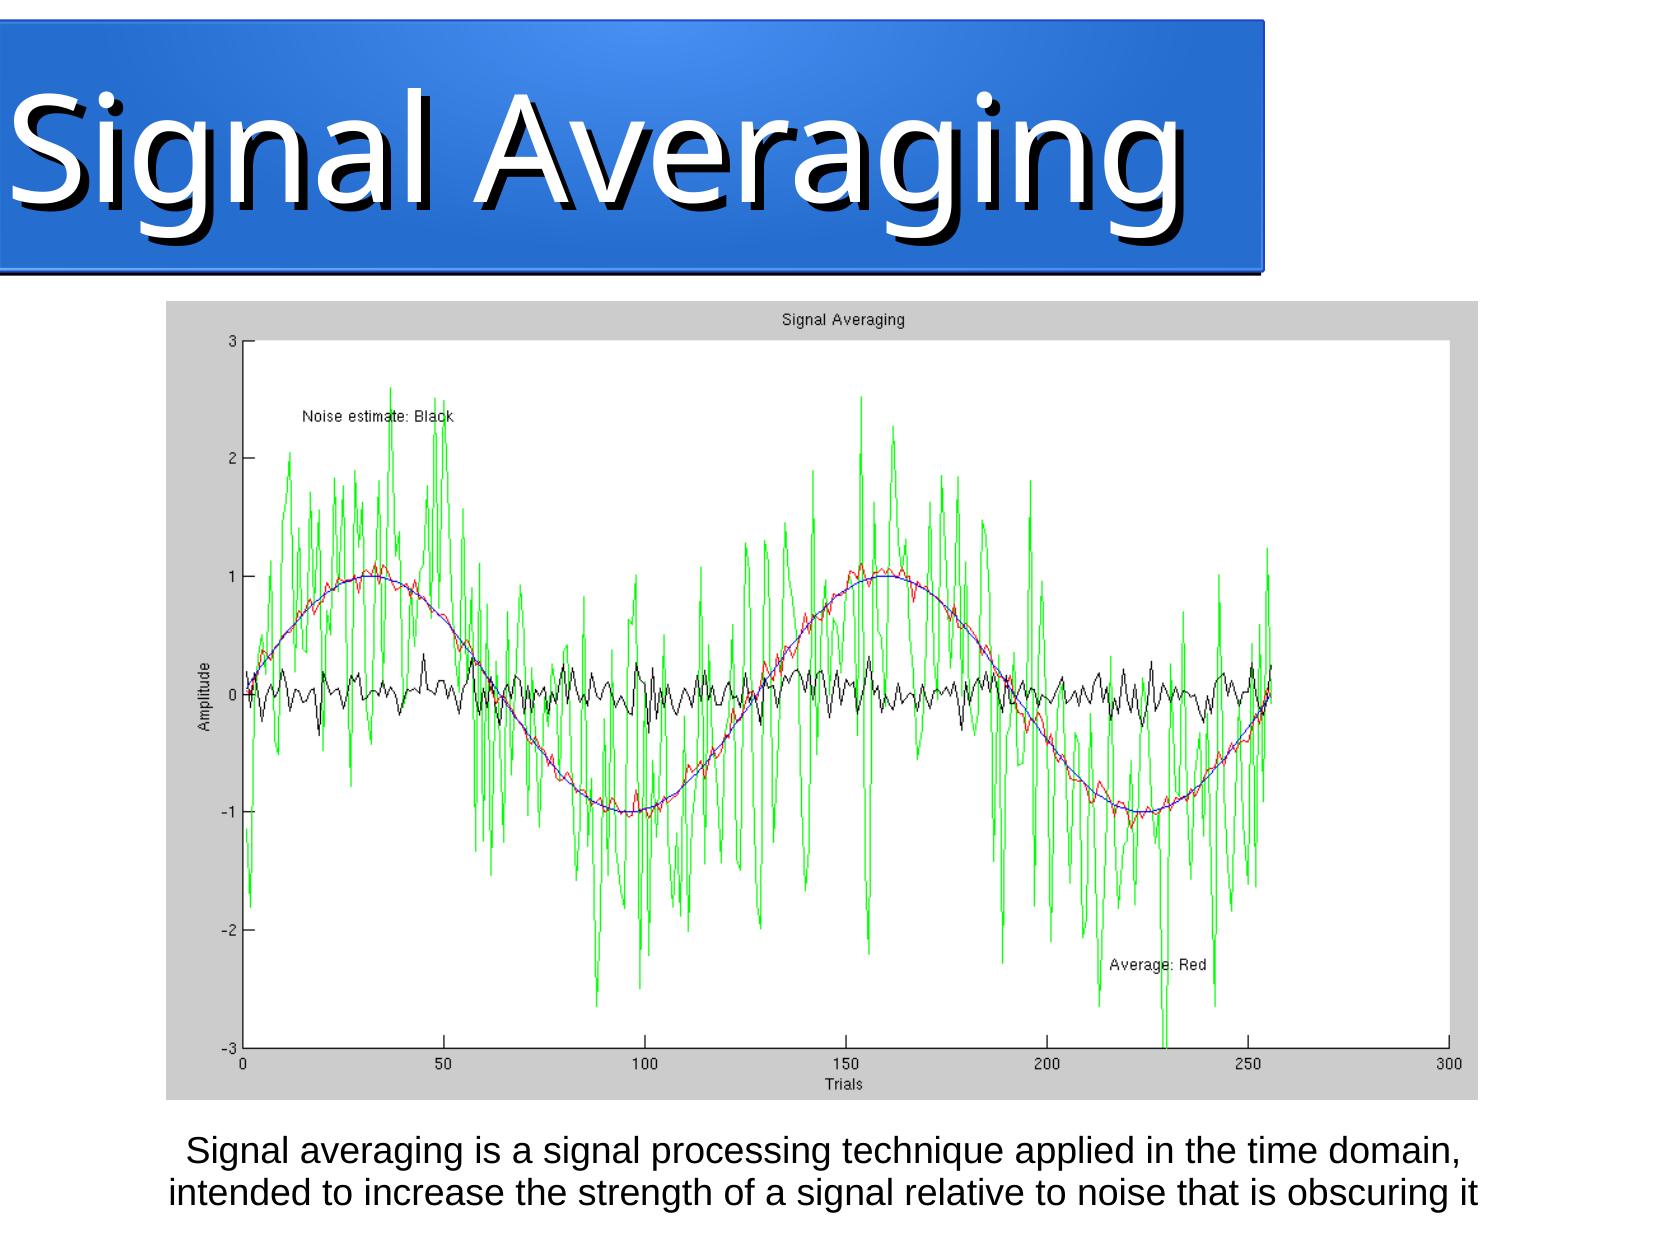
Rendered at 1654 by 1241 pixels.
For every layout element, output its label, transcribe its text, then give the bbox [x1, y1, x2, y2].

text_box Signal Averaging [5, 0, 1282, 319]
text_box Signal averaging is a signal processing technique applied in the time domain, intended to increase the strength of a signal relative to noise that is obscuring it [153, 1122, 1595, 1221]
picture [166, 301, 1478, 1100]
